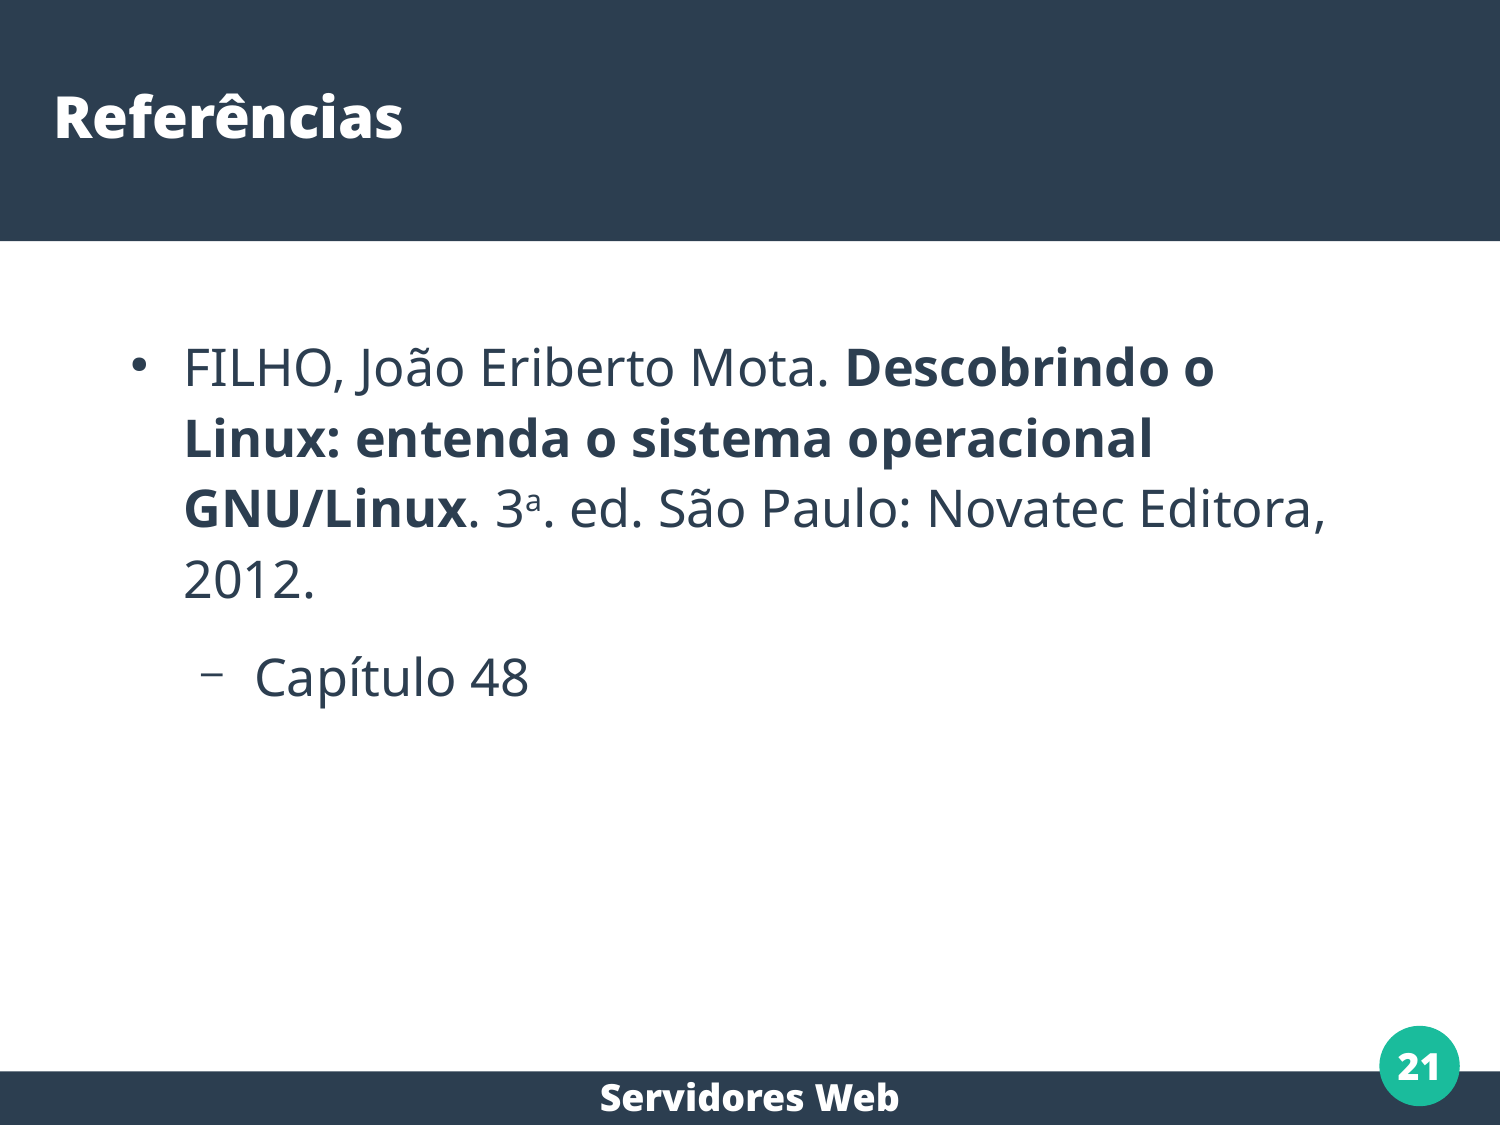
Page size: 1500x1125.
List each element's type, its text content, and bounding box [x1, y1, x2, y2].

list FILHO, João Eriberto Mota. Descobrindo o Linux: entenda o sistema operacional GNU/Linux. 3a. ed. São Paulo: Novatec Editora, 2012. Capítulo 48 [112, 330, 1388, 984]
title Referências [53, 44, 1447, 188]
